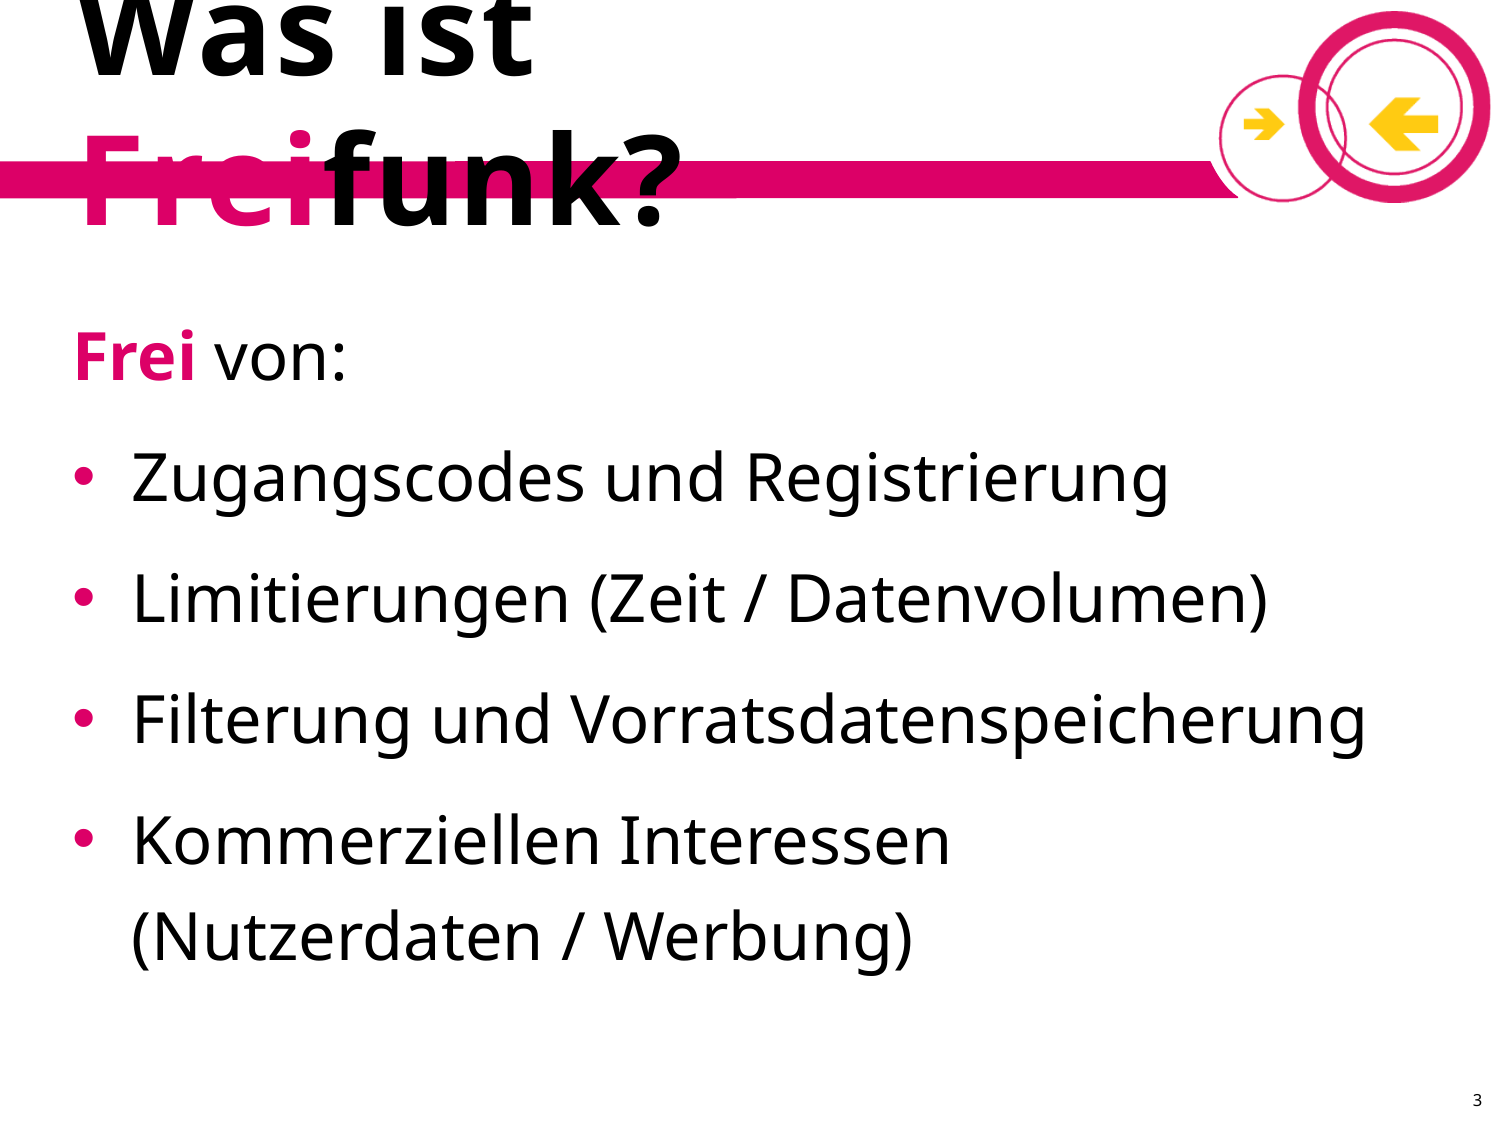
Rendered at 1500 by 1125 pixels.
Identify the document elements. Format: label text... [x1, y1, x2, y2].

slide_number <Foliennummer> [1202, 1077, 1483, 1125]
title Was ist Freifunk? [76, 40, 1060, 161]
picture [1218, 11, 1491, 203]
list Frei von: Zugangscodes und Registrierung Limitierungen (Zeit / Datenvolumen) Filterung und Vorratsdatenspeicherung Kommerziellen Interessen (Nutzerdaten / Werbung) [53, 290, 1447, 1059]
